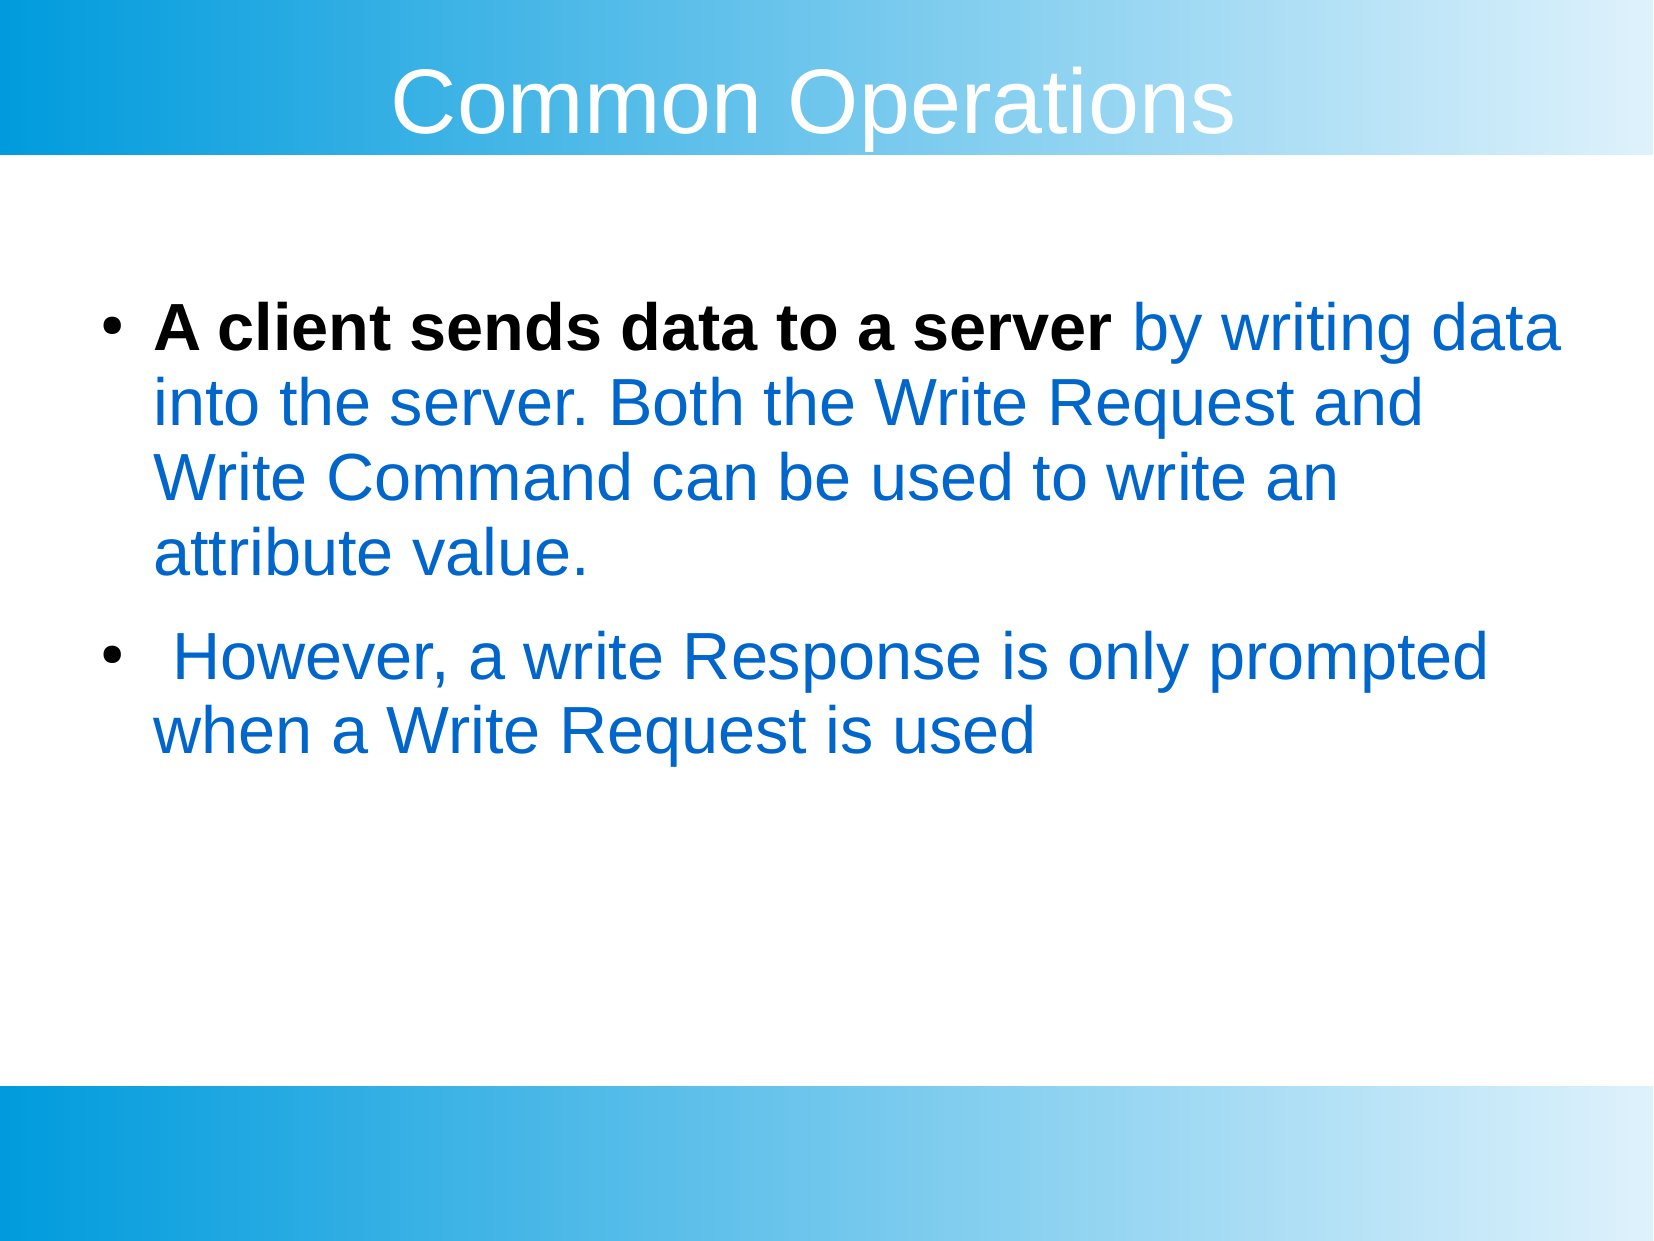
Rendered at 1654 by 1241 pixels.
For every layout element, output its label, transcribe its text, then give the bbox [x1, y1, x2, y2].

list A client sends data to a server by writing data into the server. Both the Write Request and Write Command can be used to write an attribute value. However, a write Response is only prompted when a Write Request is used [82, 290, 1571, 1010]
title Common Operations [82, 49, 1571, 155]
